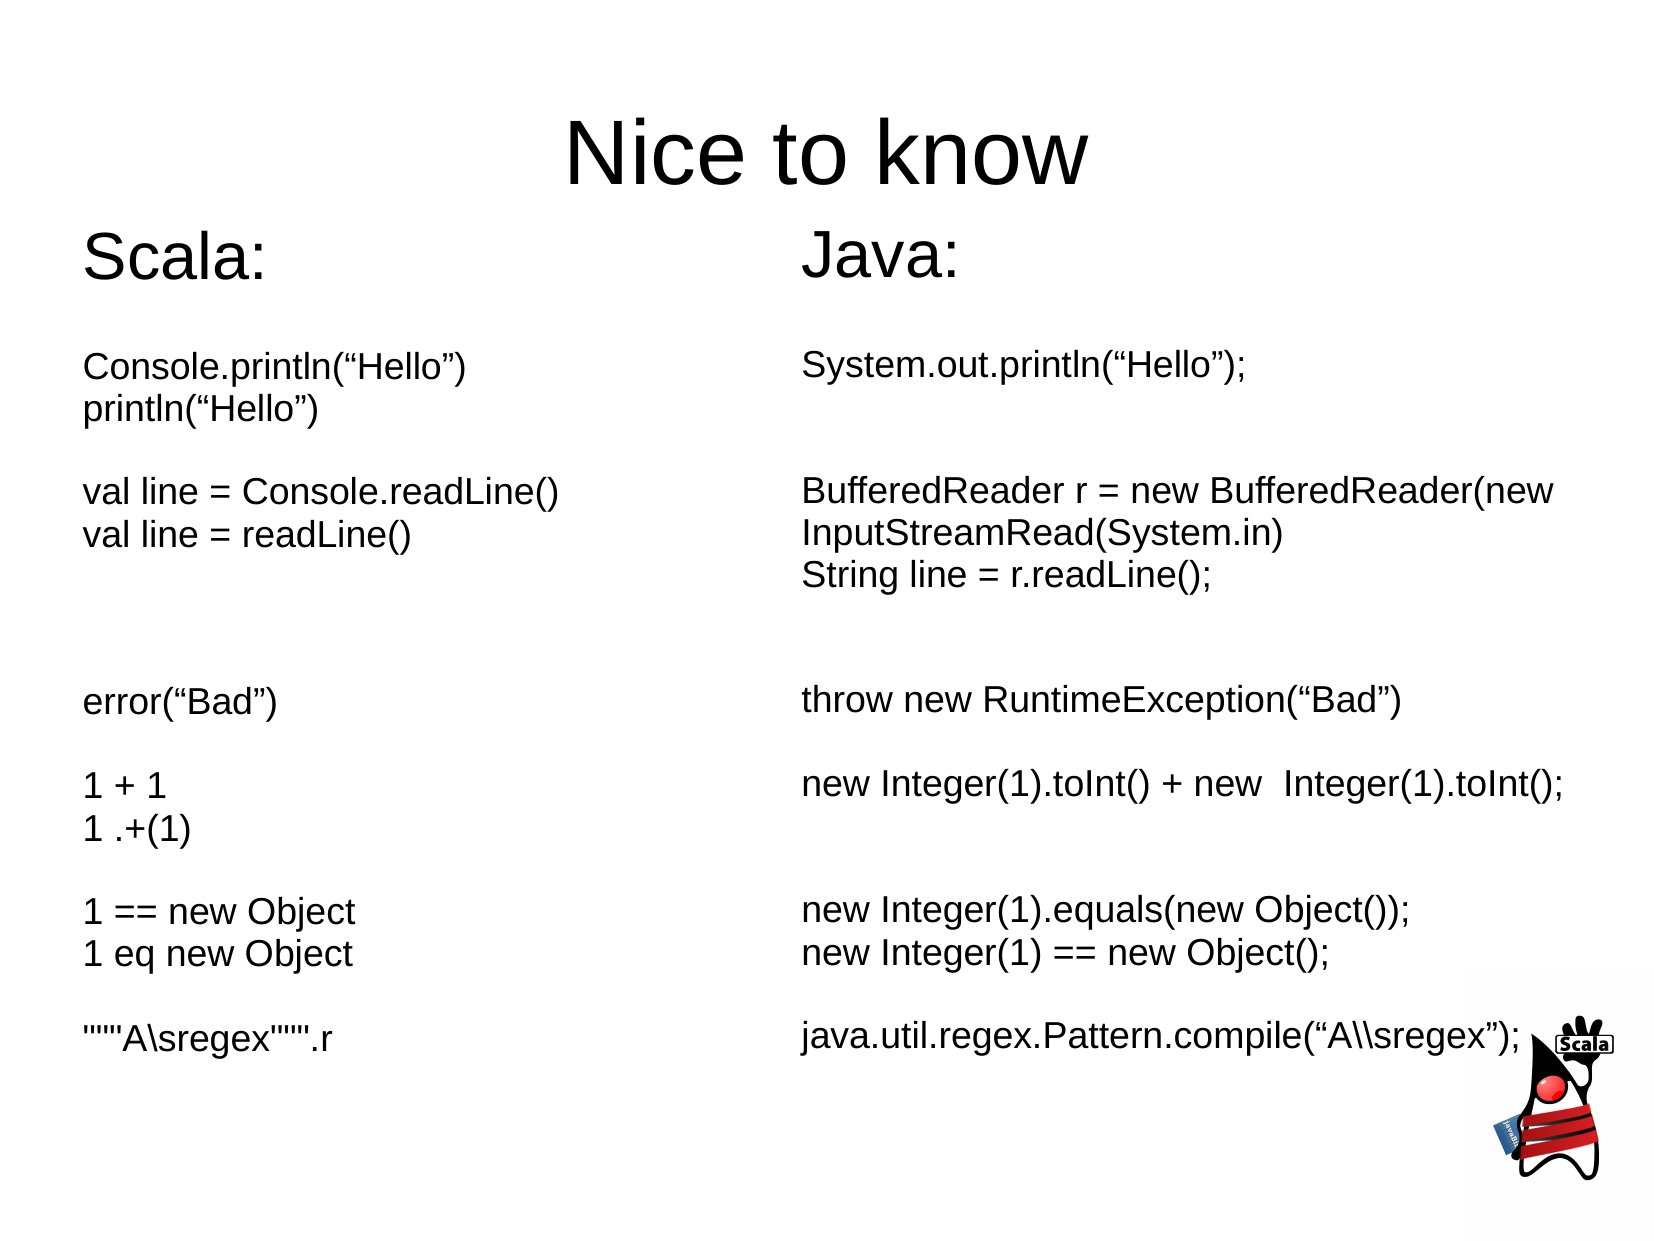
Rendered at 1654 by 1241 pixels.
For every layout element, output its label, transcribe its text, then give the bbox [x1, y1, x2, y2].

picture [1462, 969, 1654, 1241]
title Nice to know [82, 56, 1571, 219]
list Java: System.out.println(“Hello”); BufferedReader r = new BufferedReader(new InputStreamRead(System.in) String line = r.readLine(); throw new RuntimeException(“Bad”) new Integer(1).toInt() + new Integer(1).toInt(); new Integer(1).equals(new Object()); new Integer(1) == new Object(); java.util.regex.Pattern.compile(“A\\sregex”); [801, 217, 1630, 1193]
list Scala: Console.println(“Hello”) println(“Hello”) val line = Console.readLine() val line = readLine() error(“Bad”) 1 + 1 1 .+(1) 1 == new Object 1 eq new Object """A\sregex""".r [82, 219, 809, 1195]
